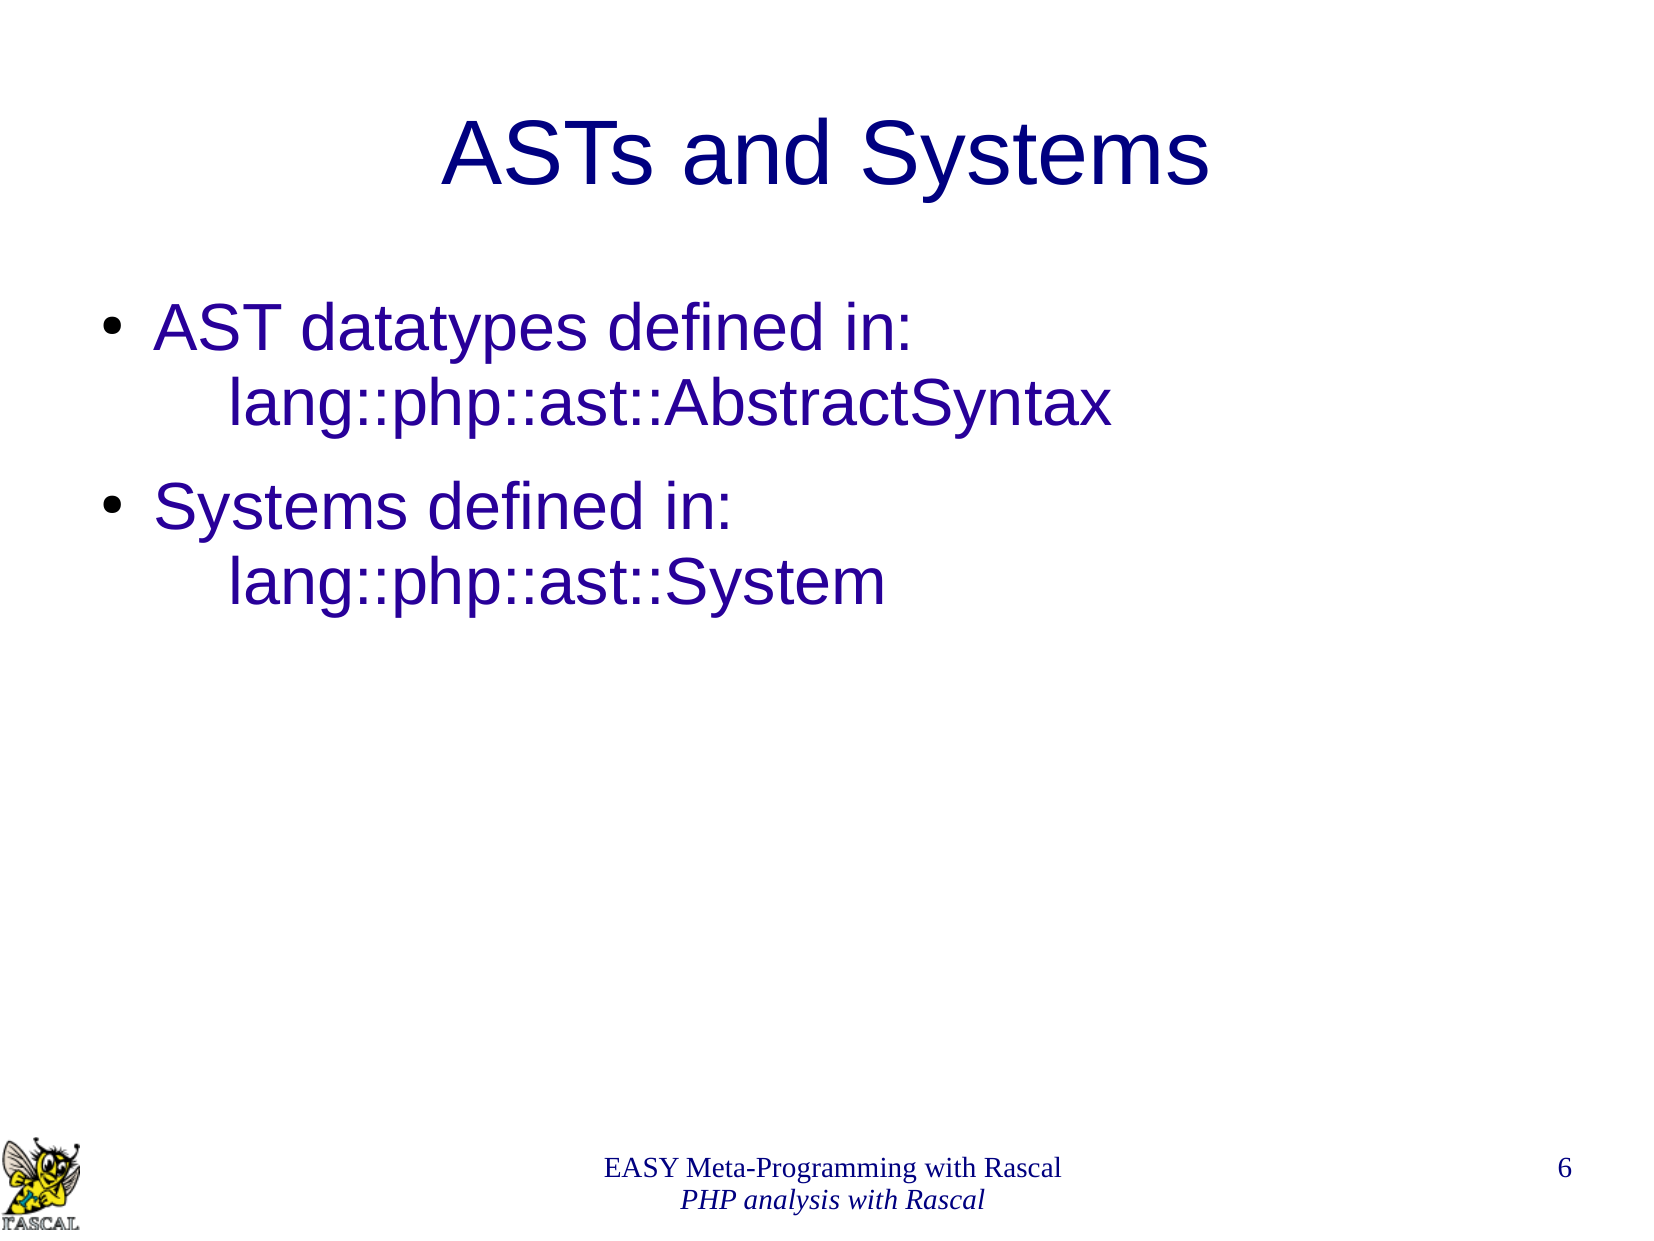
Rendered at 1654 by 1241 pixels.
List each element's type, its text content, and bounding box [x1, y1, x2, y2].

list AST datatypes defined in: lang::php::ast::AbstractSyntax Systems defined in: lang::php::ast::System [82, 290, 1571, 1010]
title ASTs and Systems [82, 49, 1571, 257]
picture [1, 1137, 80, 1230]
